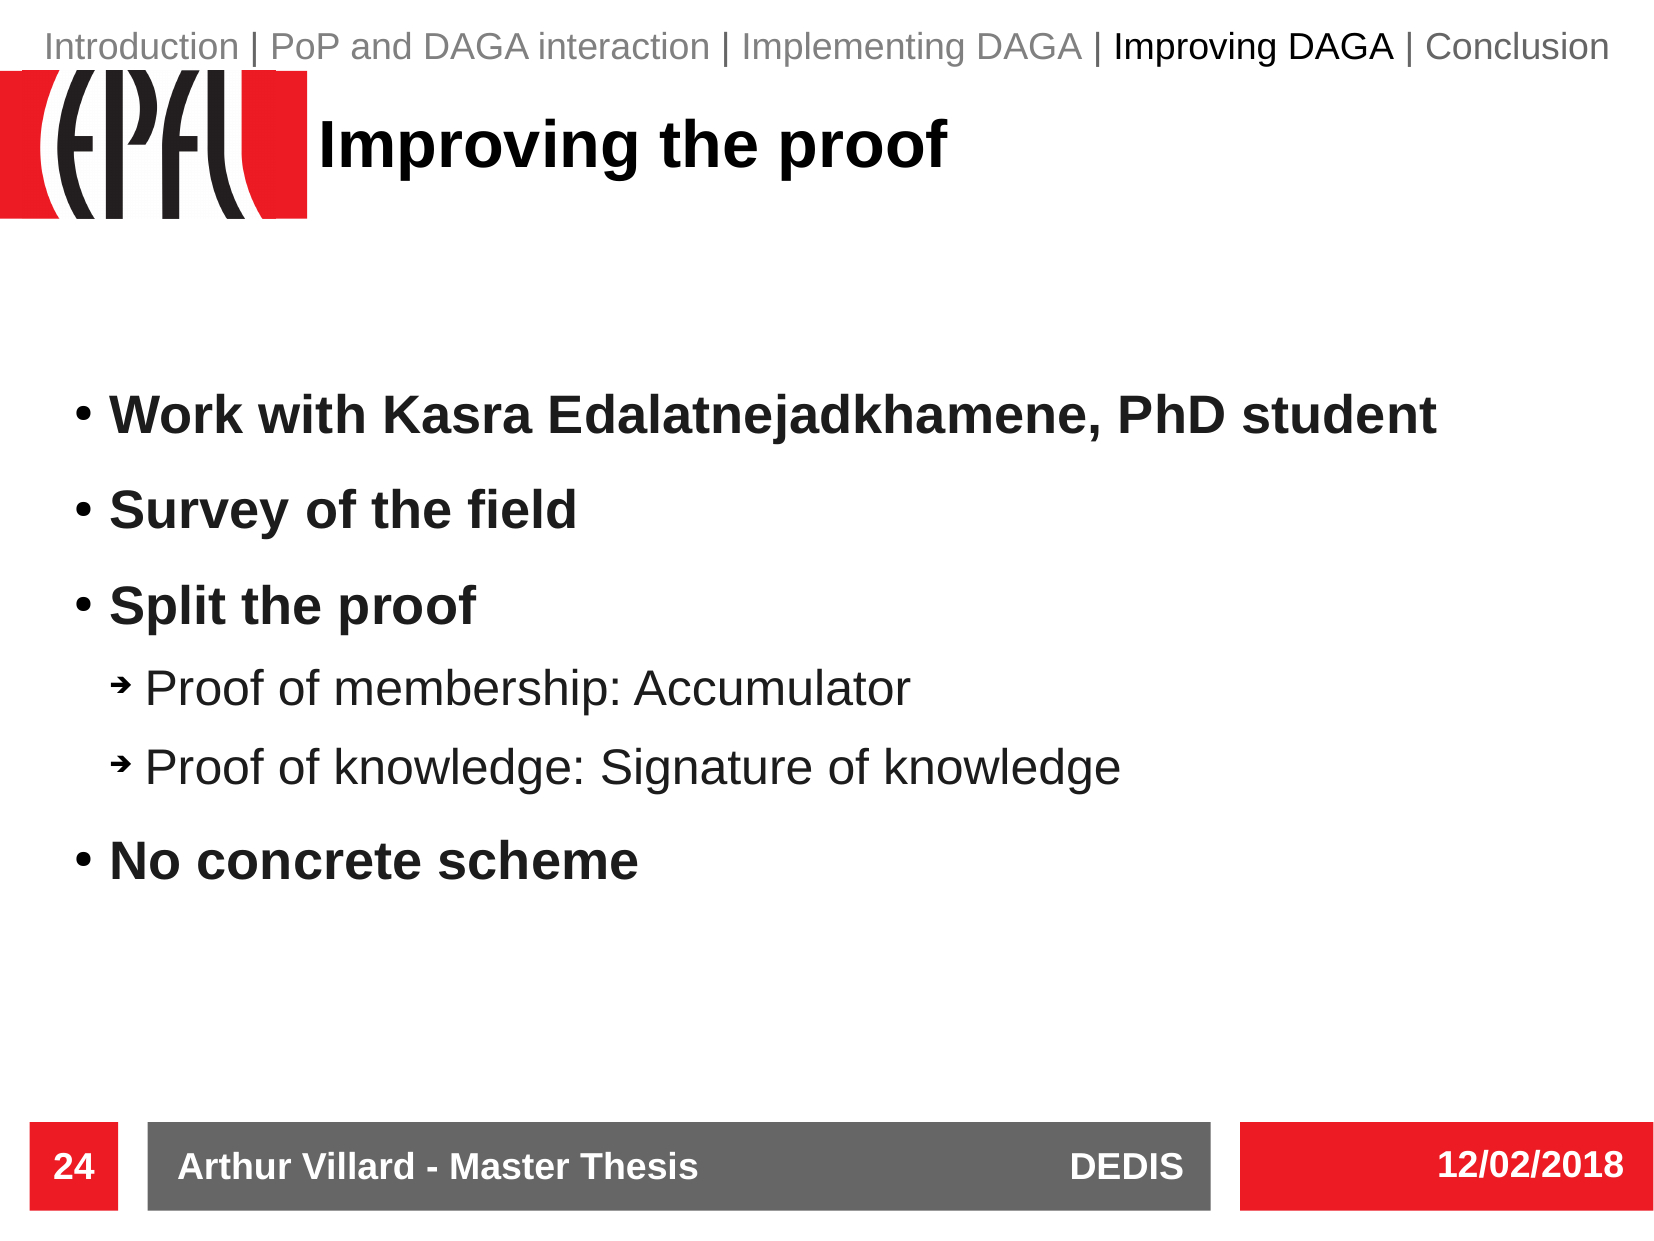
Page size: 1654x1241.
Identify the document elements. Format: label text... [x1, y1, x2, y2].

title Improving the proof [318, 77, 1565, 219]
text_box Introduction | PoP and DAGA interaction | Implementing DAGA | Improving DAGA | Conclusion [0, 15, 1654, 77]
list Work with Kasra Edalatnejadkhamene, PhD student Survey of the field Split the proof Proof of membership: Accumulator Proof of knowledge: Signature of knowledge No concrete scheme [73, 227, 1580, 1048]
picture [22, 77, 276, 219]
